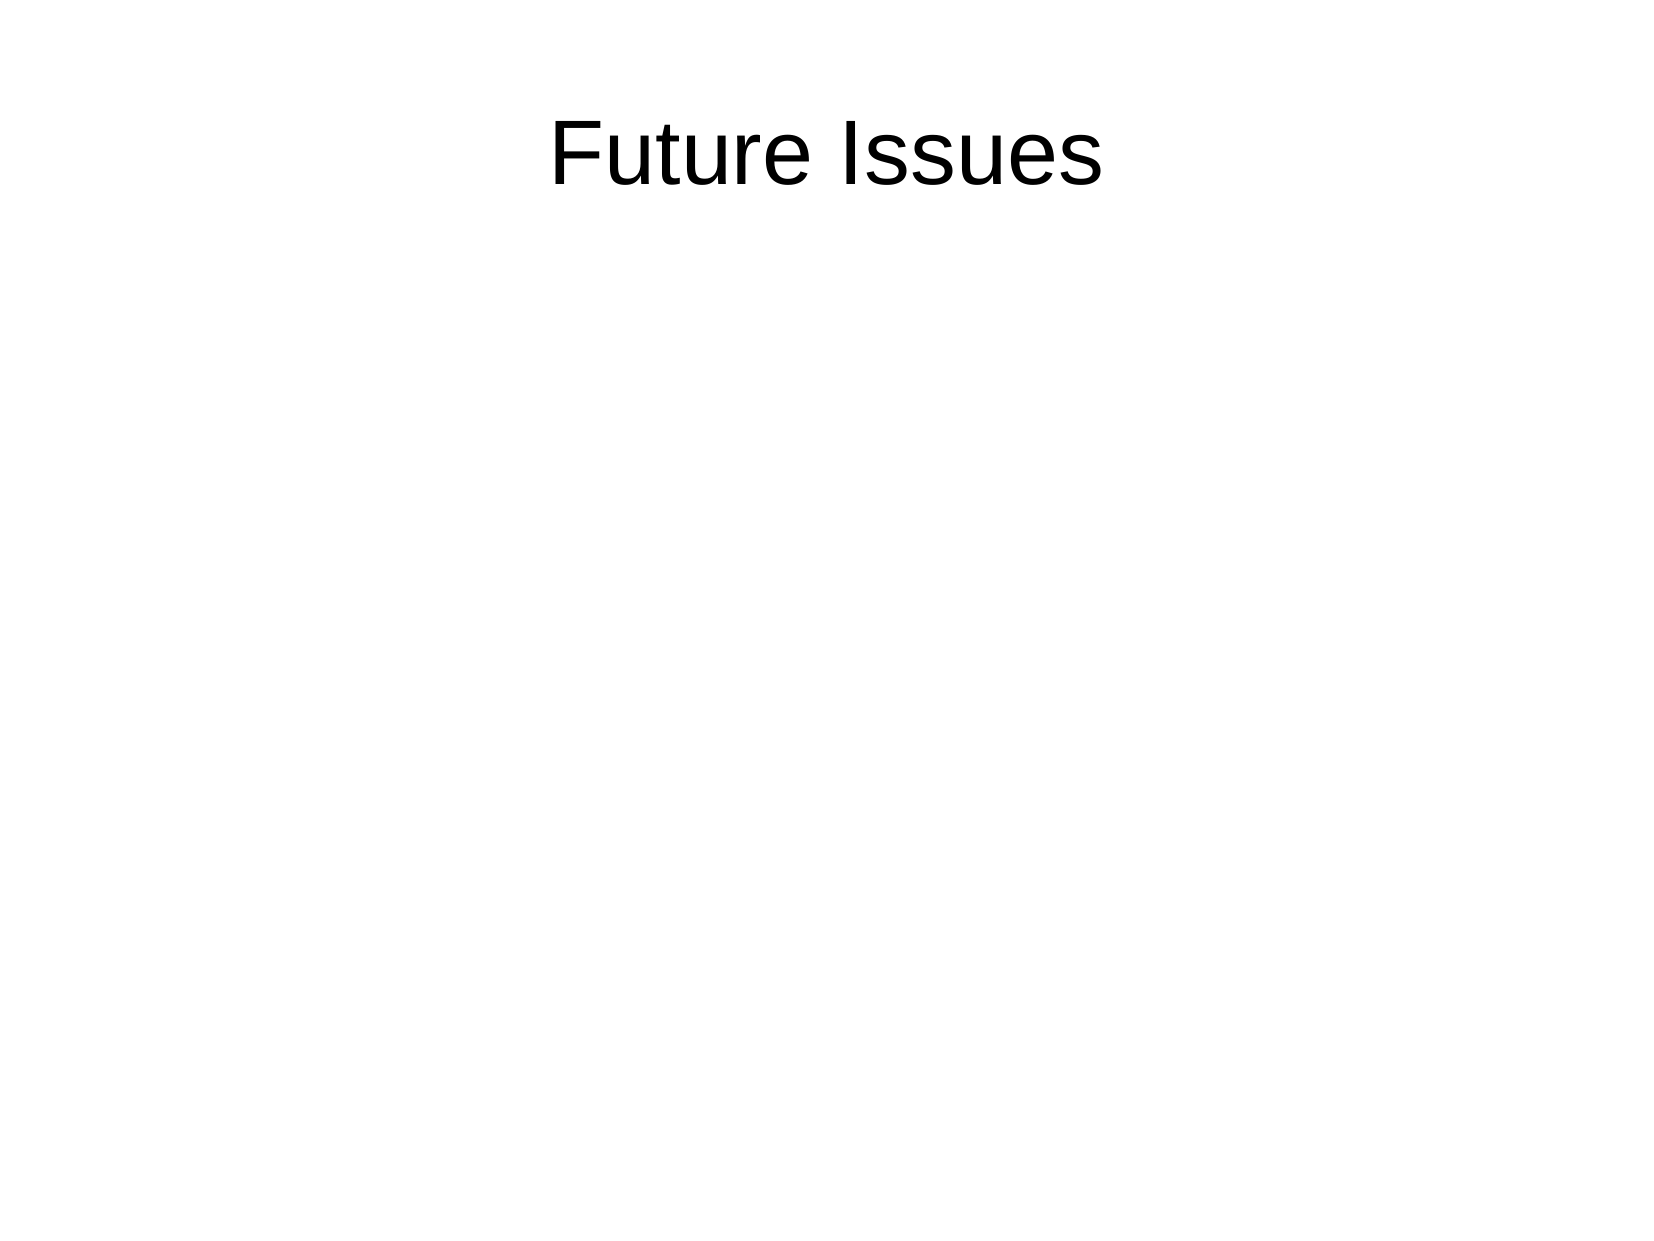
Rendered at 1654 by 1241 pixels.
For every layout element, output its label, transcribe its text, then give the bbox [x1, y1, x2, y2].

title Future Issues [82, 49, 1571, 257]
